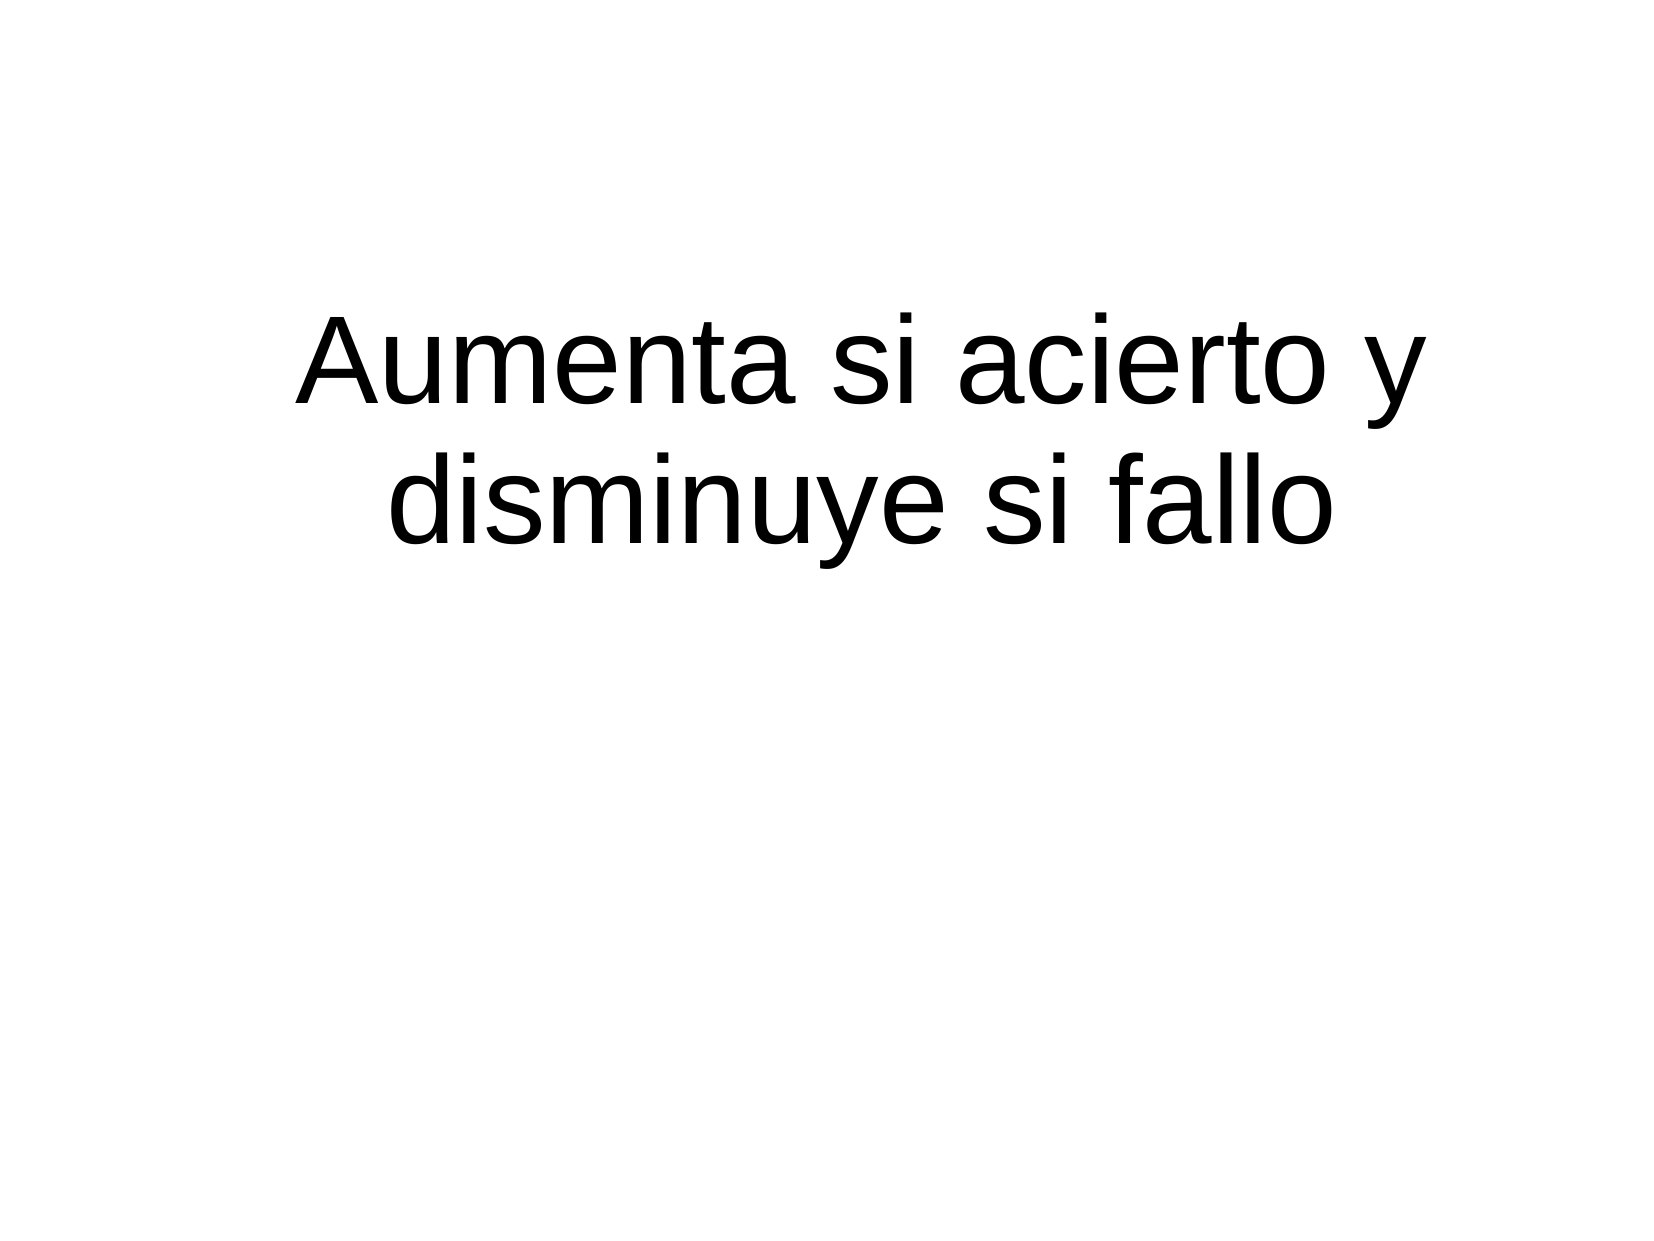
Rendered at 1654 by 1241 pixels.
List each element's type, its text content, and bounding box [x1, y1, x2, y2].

list Aumenta si acierto y disminuye si fallo [82, 290, 1571, 1010]
